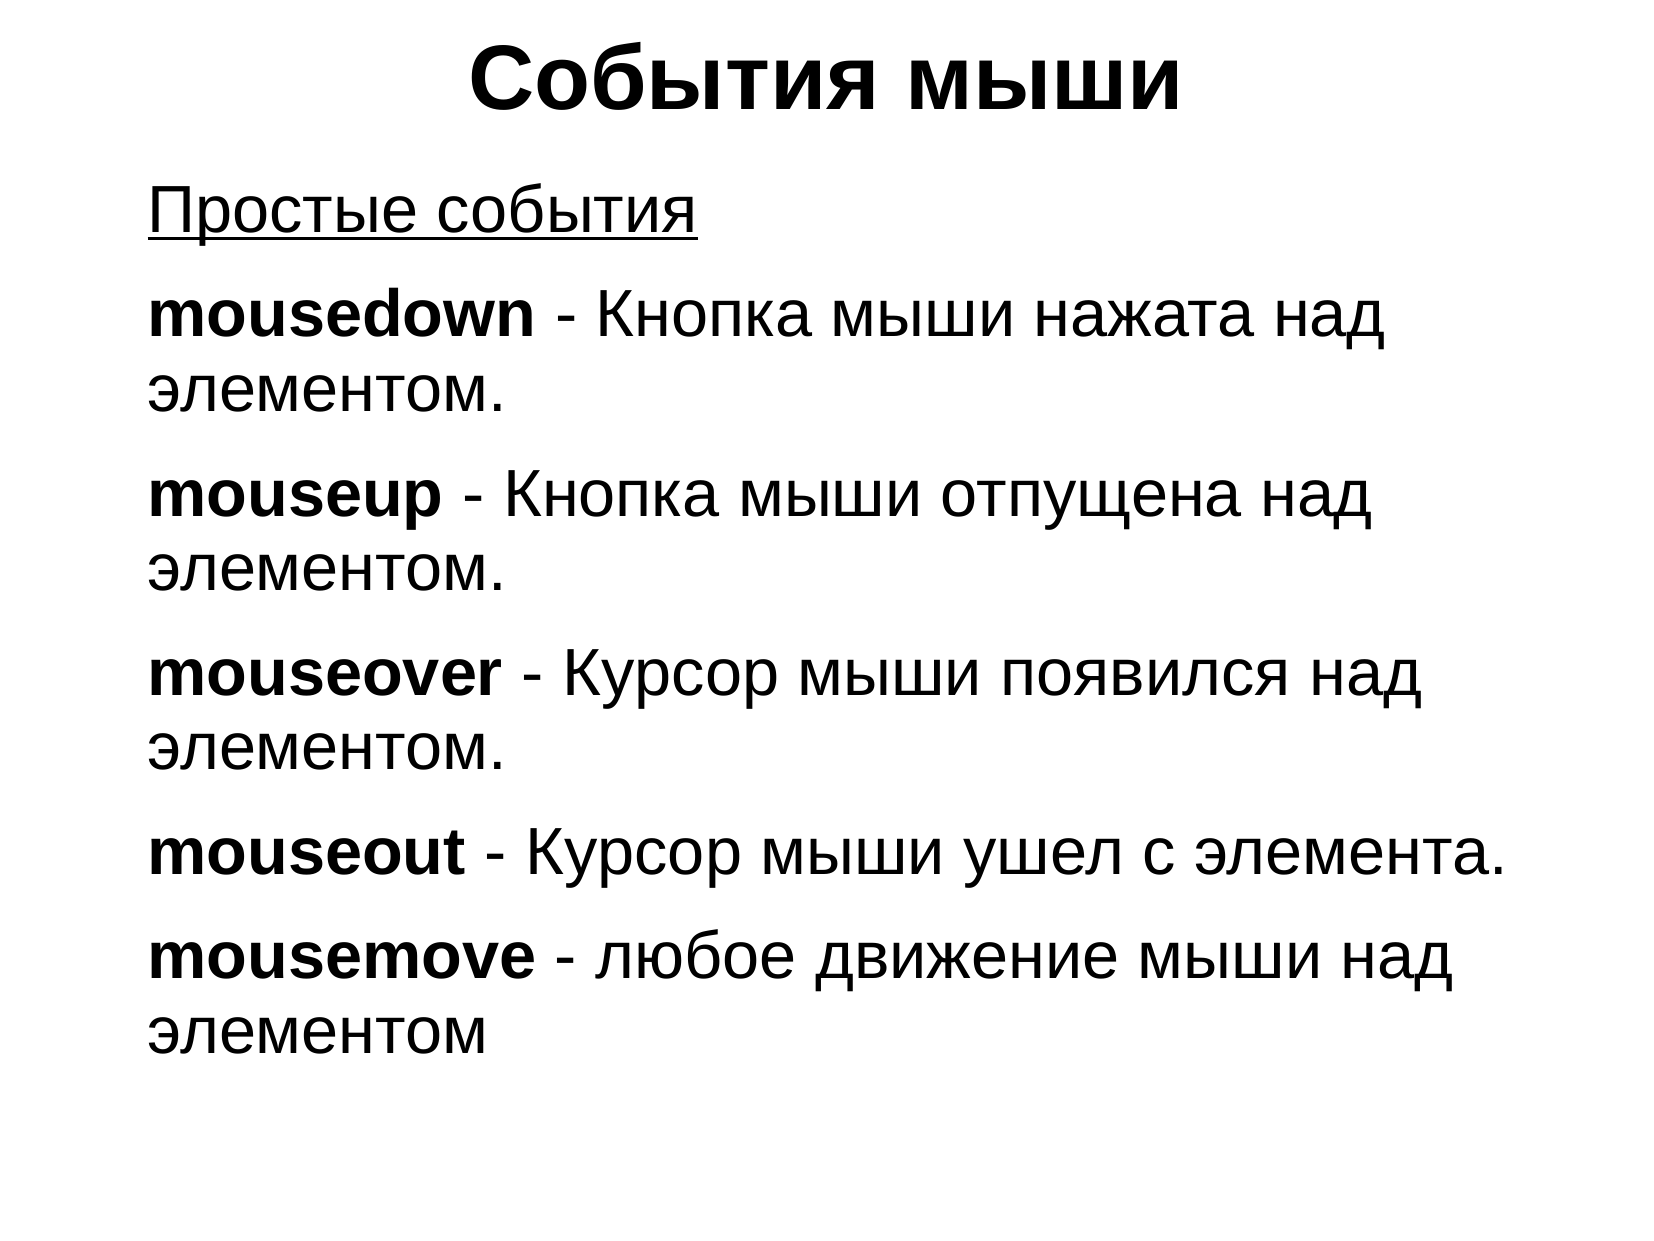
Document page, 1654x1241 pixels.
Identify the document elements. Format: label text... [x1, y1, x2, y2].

list Простые события mousedown - Кнопка мыши нажата над элементом. mouseup - Кнопка мыши отпущена над элементом. mouseover - Курсор мыши появился над элементом. mouseout - Курсор мыши ушел с элемента. mousemove - любое движение мыши над элементом [76, 172, 1565, 1068]
title События мыши [82, 13, 1571, 142]
